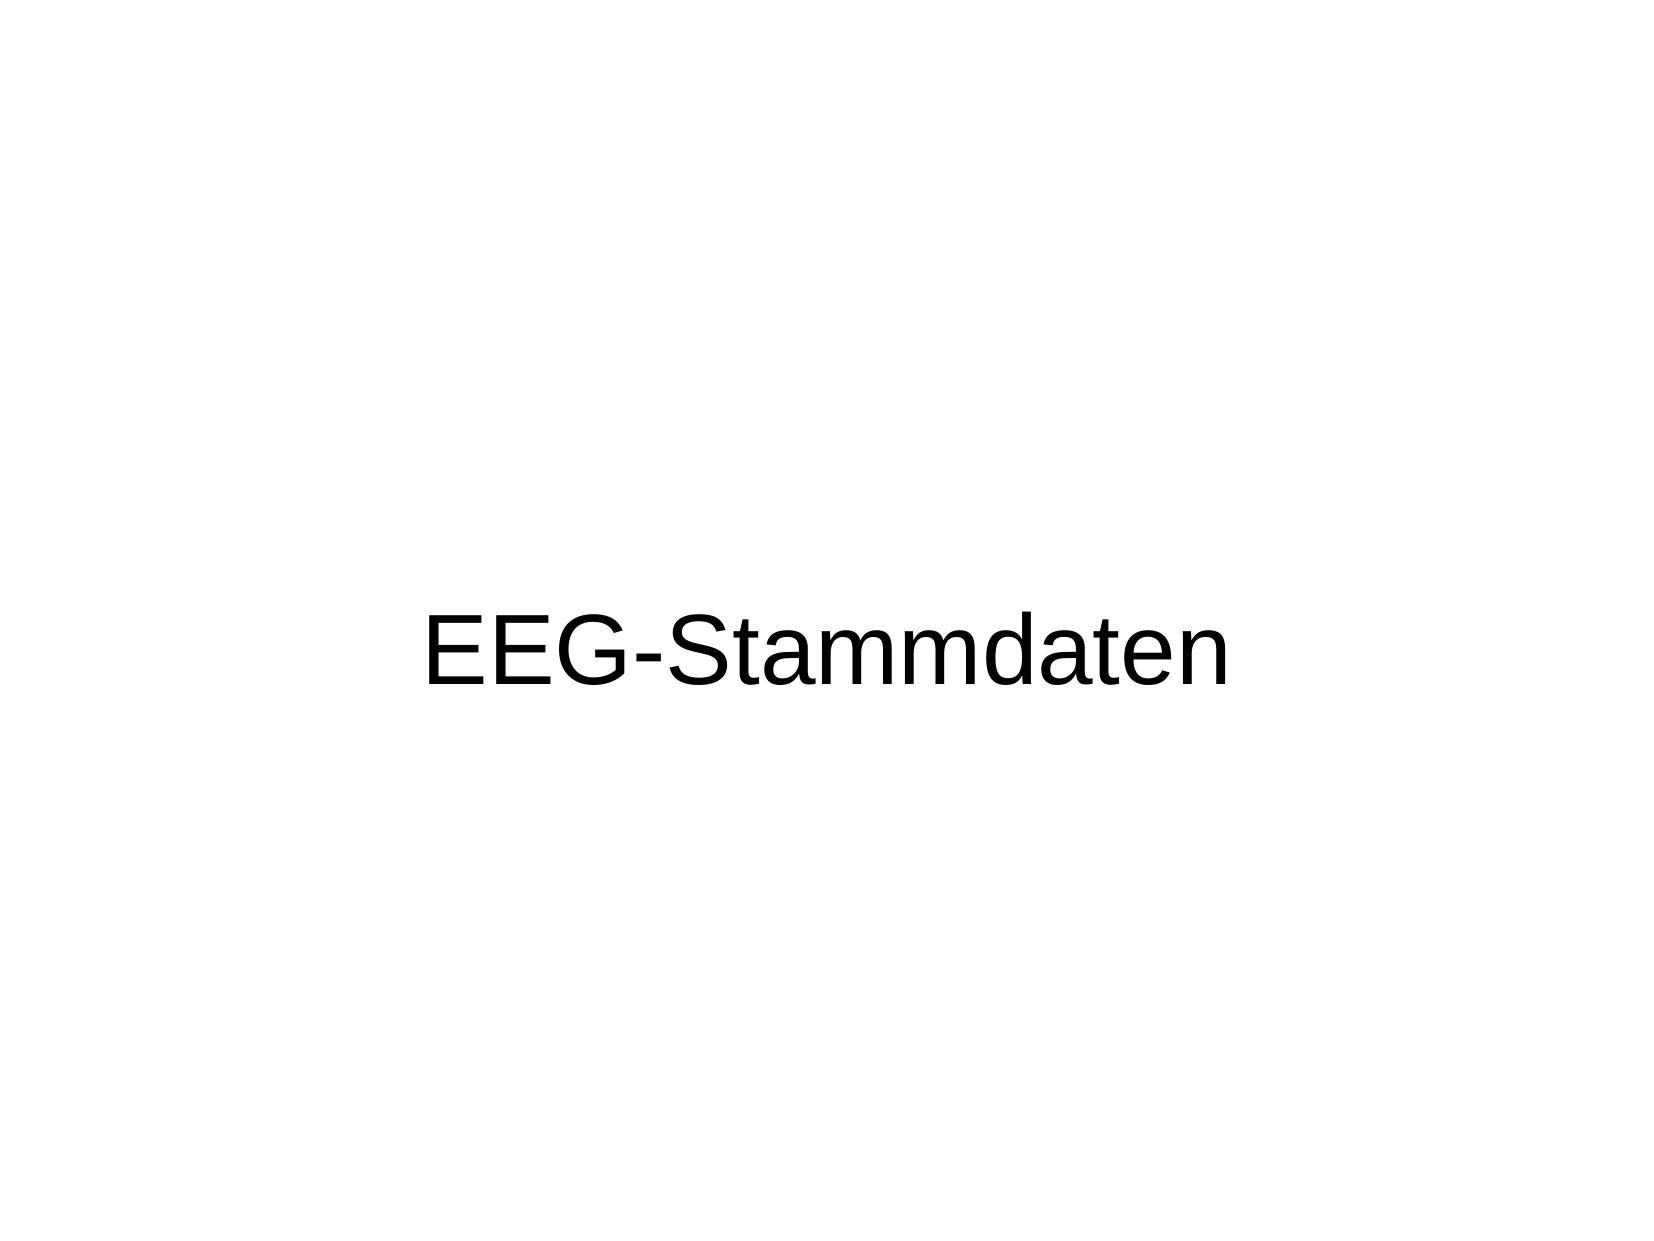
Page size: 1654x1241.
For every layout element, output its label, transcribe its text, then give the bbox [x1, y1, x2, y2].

subtitle EEG-Stammdaten [82, 290, 1571, 1010]
